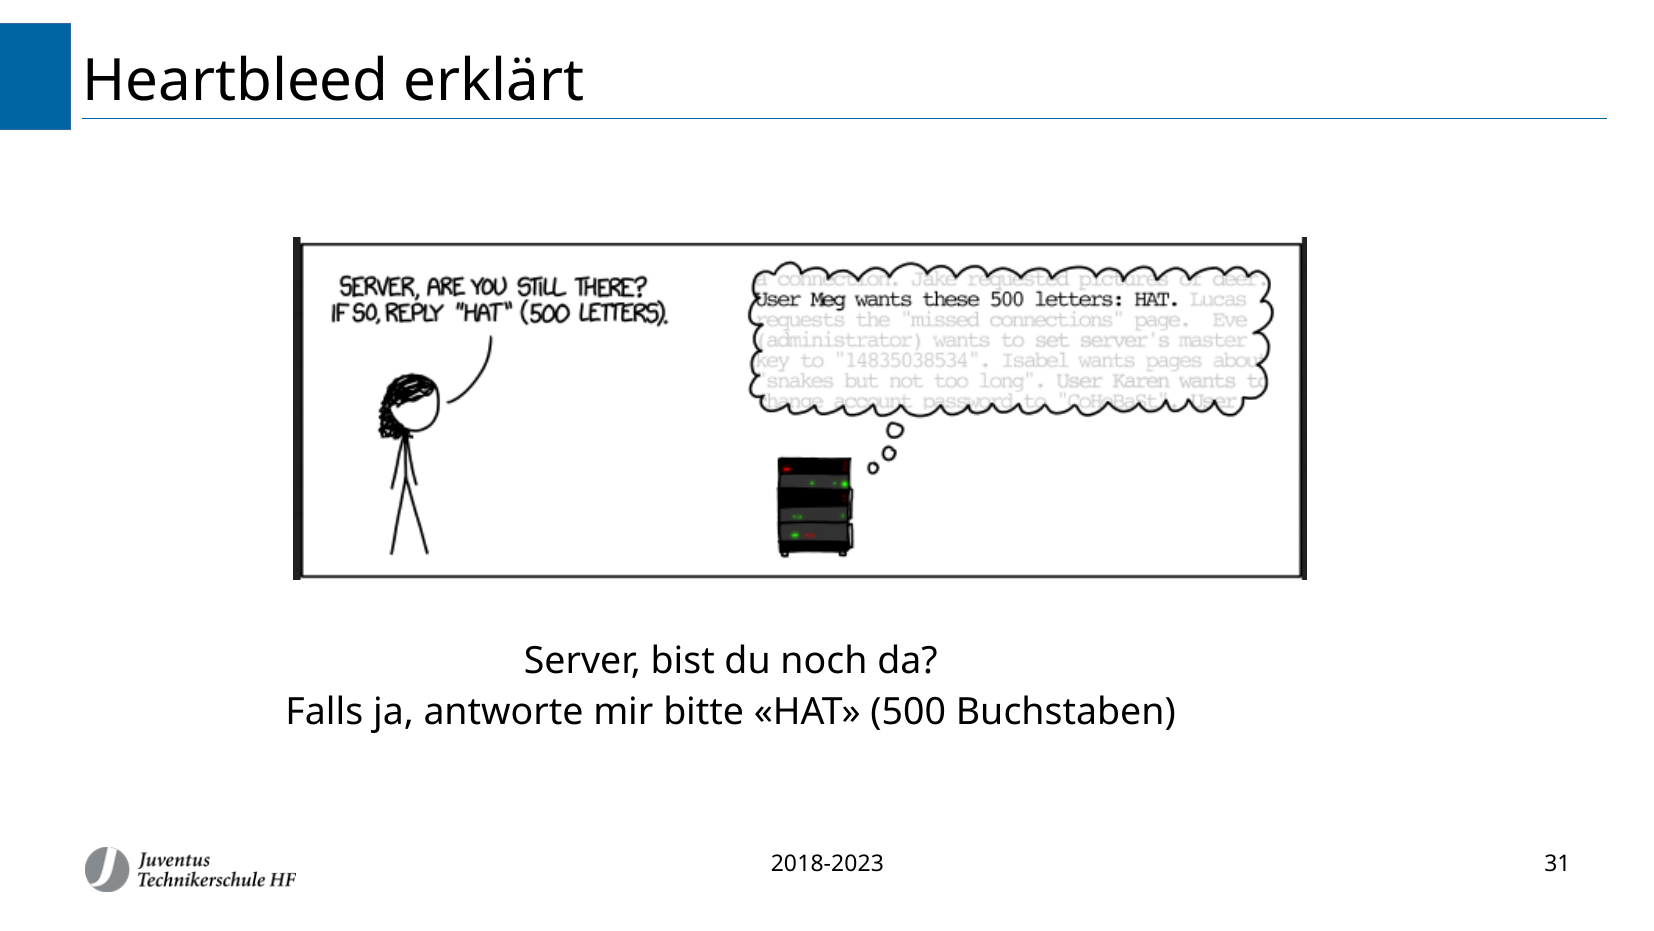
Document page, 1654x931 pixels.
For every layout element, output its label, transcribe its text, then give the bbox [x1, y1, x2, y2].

title Heartbleed erklärt [82, 37, 1571, 119]
picture [293, 237, 1307, 580]
text_box Server, bist du noch da? Falls ja, antworte mir bitte «HAT» (500 Buchstaben) [260, 626, 1284, 731]
picture [85, 847, 296, 892]
